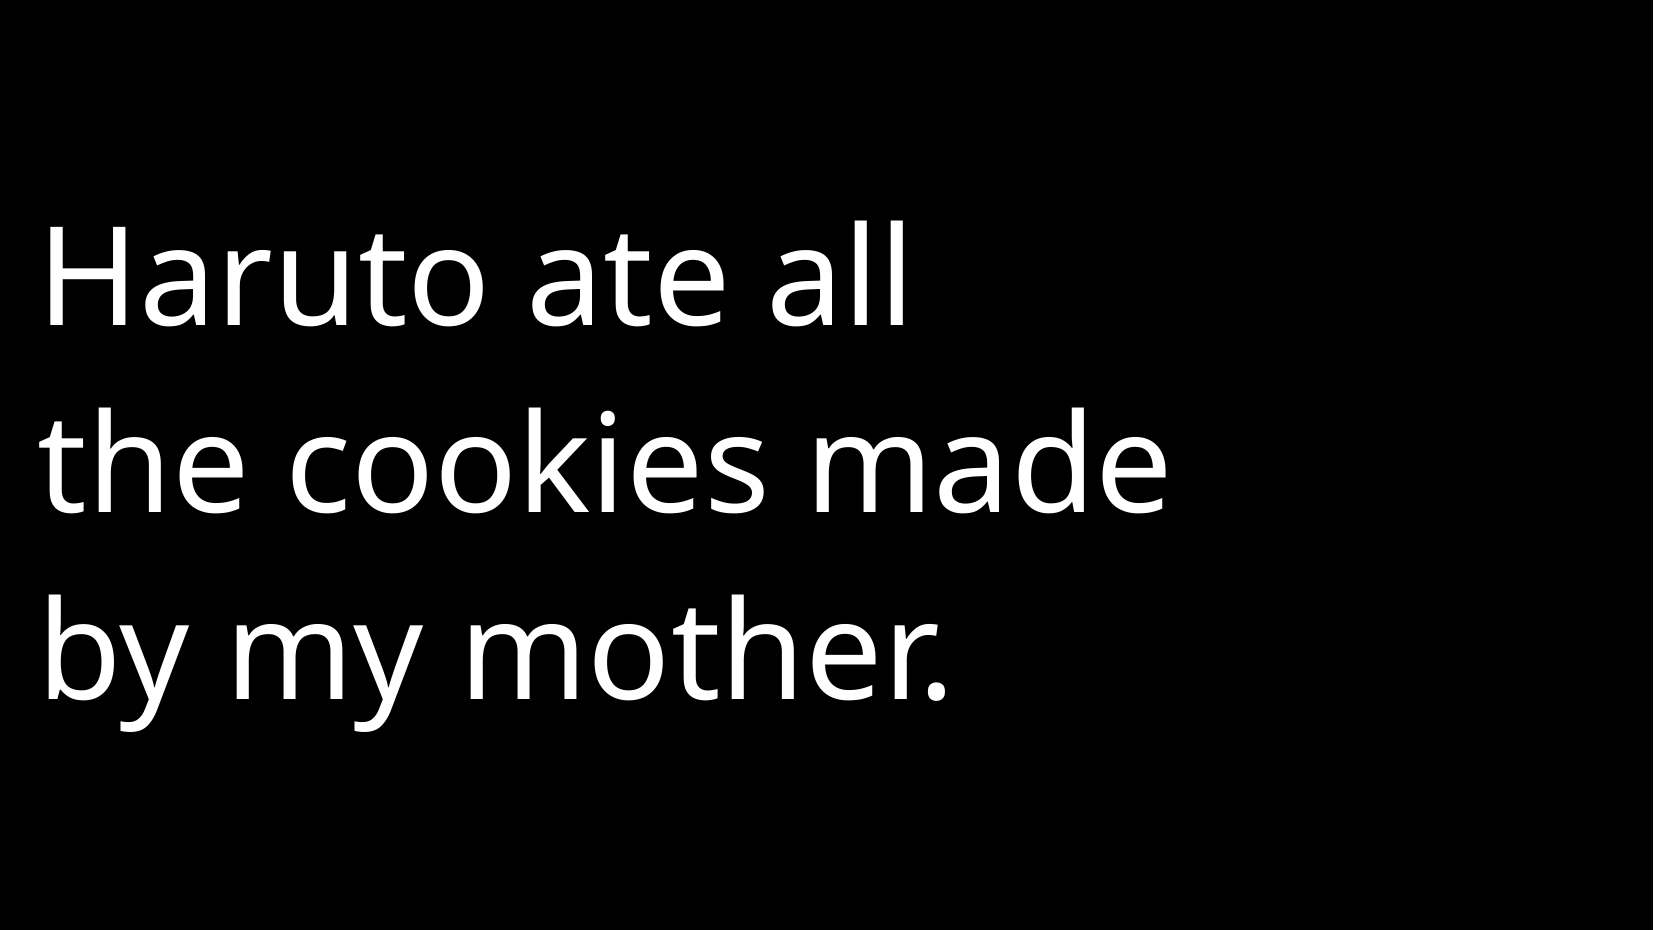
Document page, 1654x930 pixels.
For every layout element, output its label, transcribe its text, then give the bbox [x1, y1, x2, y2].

title Haruto ate all the cookies made by my mother. [37, 19, 1612, 900]
